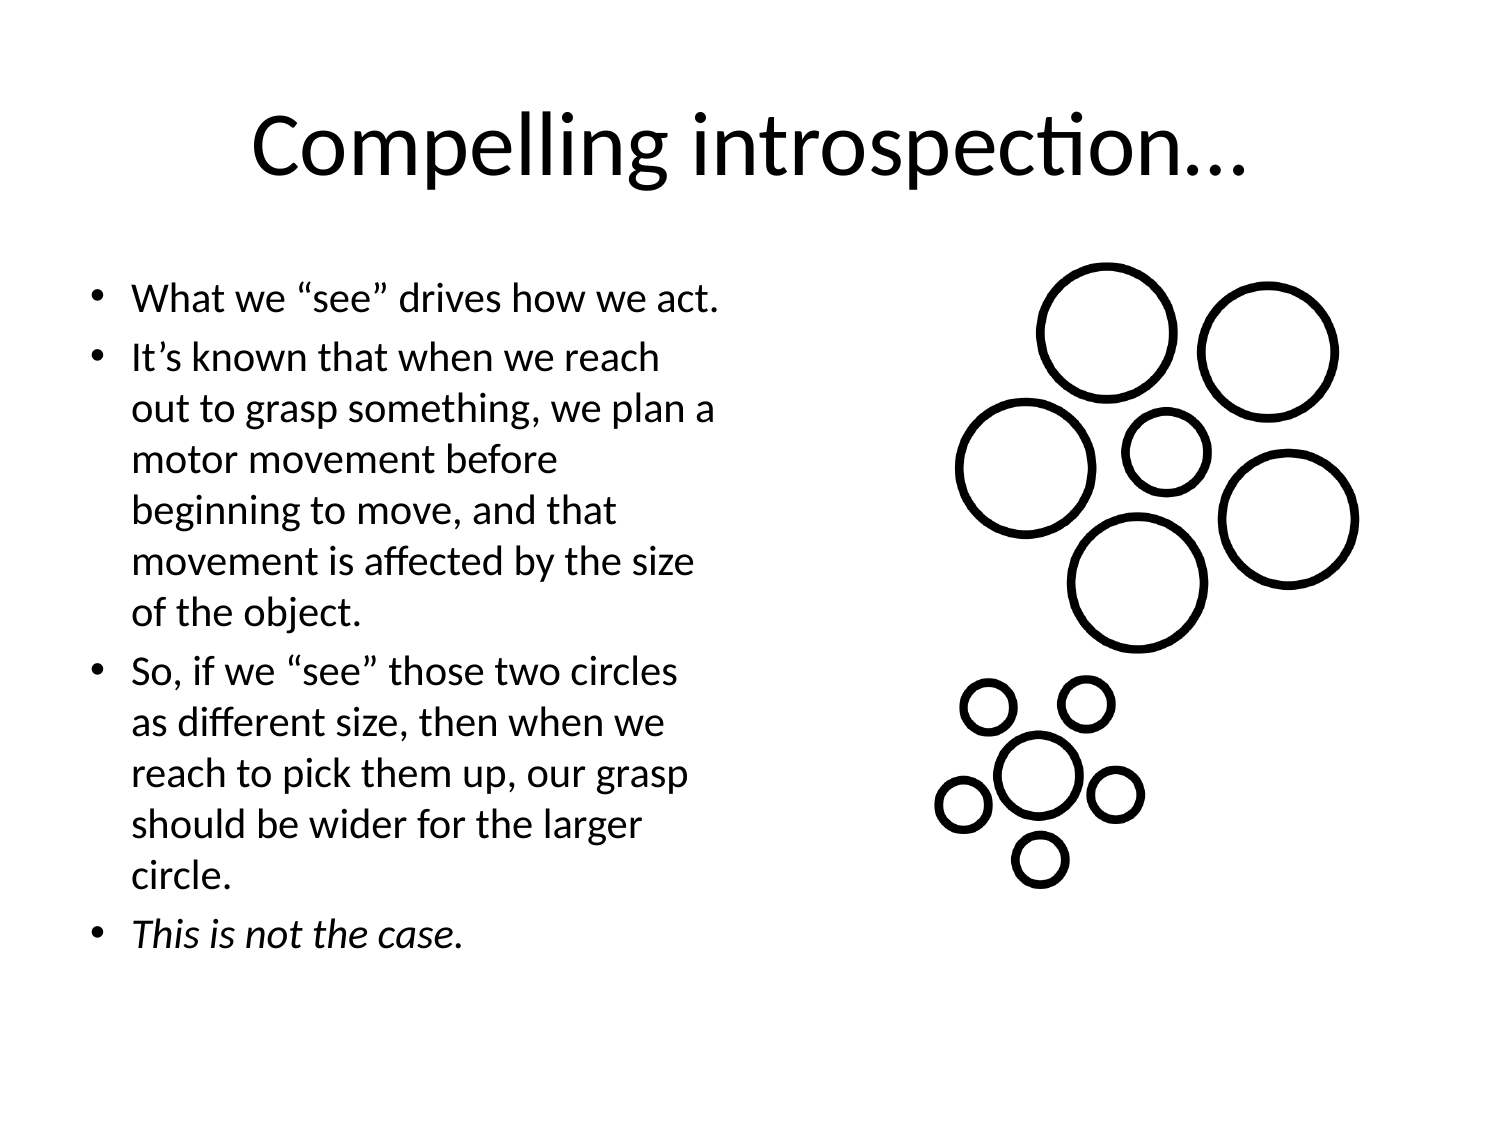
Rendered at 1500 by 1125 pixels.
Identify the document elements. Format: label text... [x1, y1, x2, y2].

picture [920, 248, 1371, 901]
title Compelling introspection… [75, 45, 1425, 233]
list What we “see” drives how we act. It’s known that when we reach out to grasp something, we plan a motor movement before beginning to move, and that movement is affected by the size of the object. So, if we “see” those two circles as different size, then when we reach to pick them up, our grasp should be wider for the larger circle. This is not the case. [75, 262, 738, 1005]
